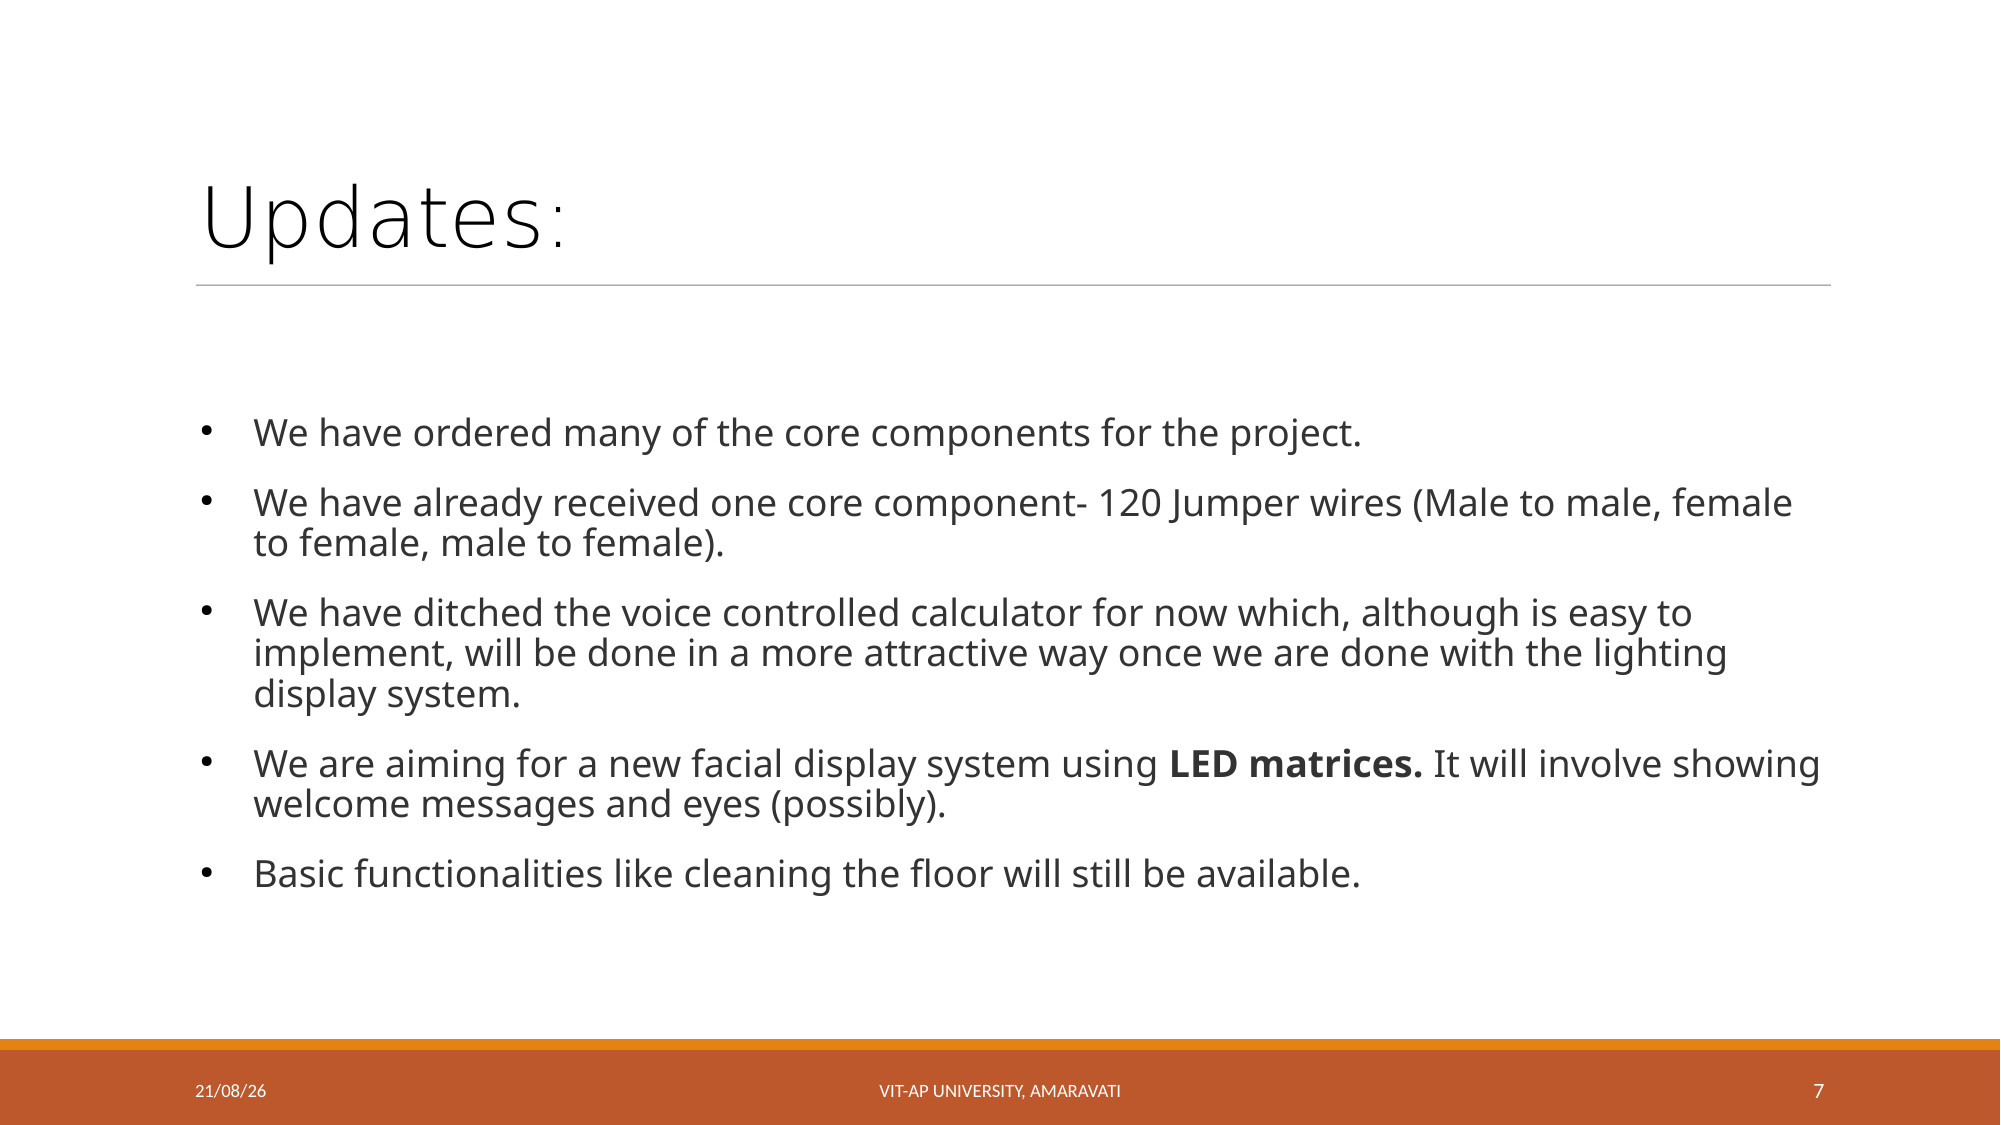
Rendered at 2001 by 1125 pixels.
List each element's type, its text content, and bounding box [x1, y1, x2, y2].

slide_number 30/09/17 [180, 1059, 586, 1120]
footer VIT-AP University, Amaravati [604, 1059, 1396, 1120]
title Updates: [184, 125, 1835, 273]
slide_number <number> [1624, 1059, 1840, 1120]
list We have ordered many of the core components for the project. We have already received one core component- 120 Jumper wires (Male to male, female to female, male to female). We have ditched the voice controlled calculator for now which, although is easy to implement, will be done in a more attractive way once we are done with the lighting display system. We are aiming for a new facial display system using LED matrices. It will involve showing welcome messages and eyes (possibly). Basic functionalities like cleaning the floor will still be available. [182, 326, 1833, 987]
